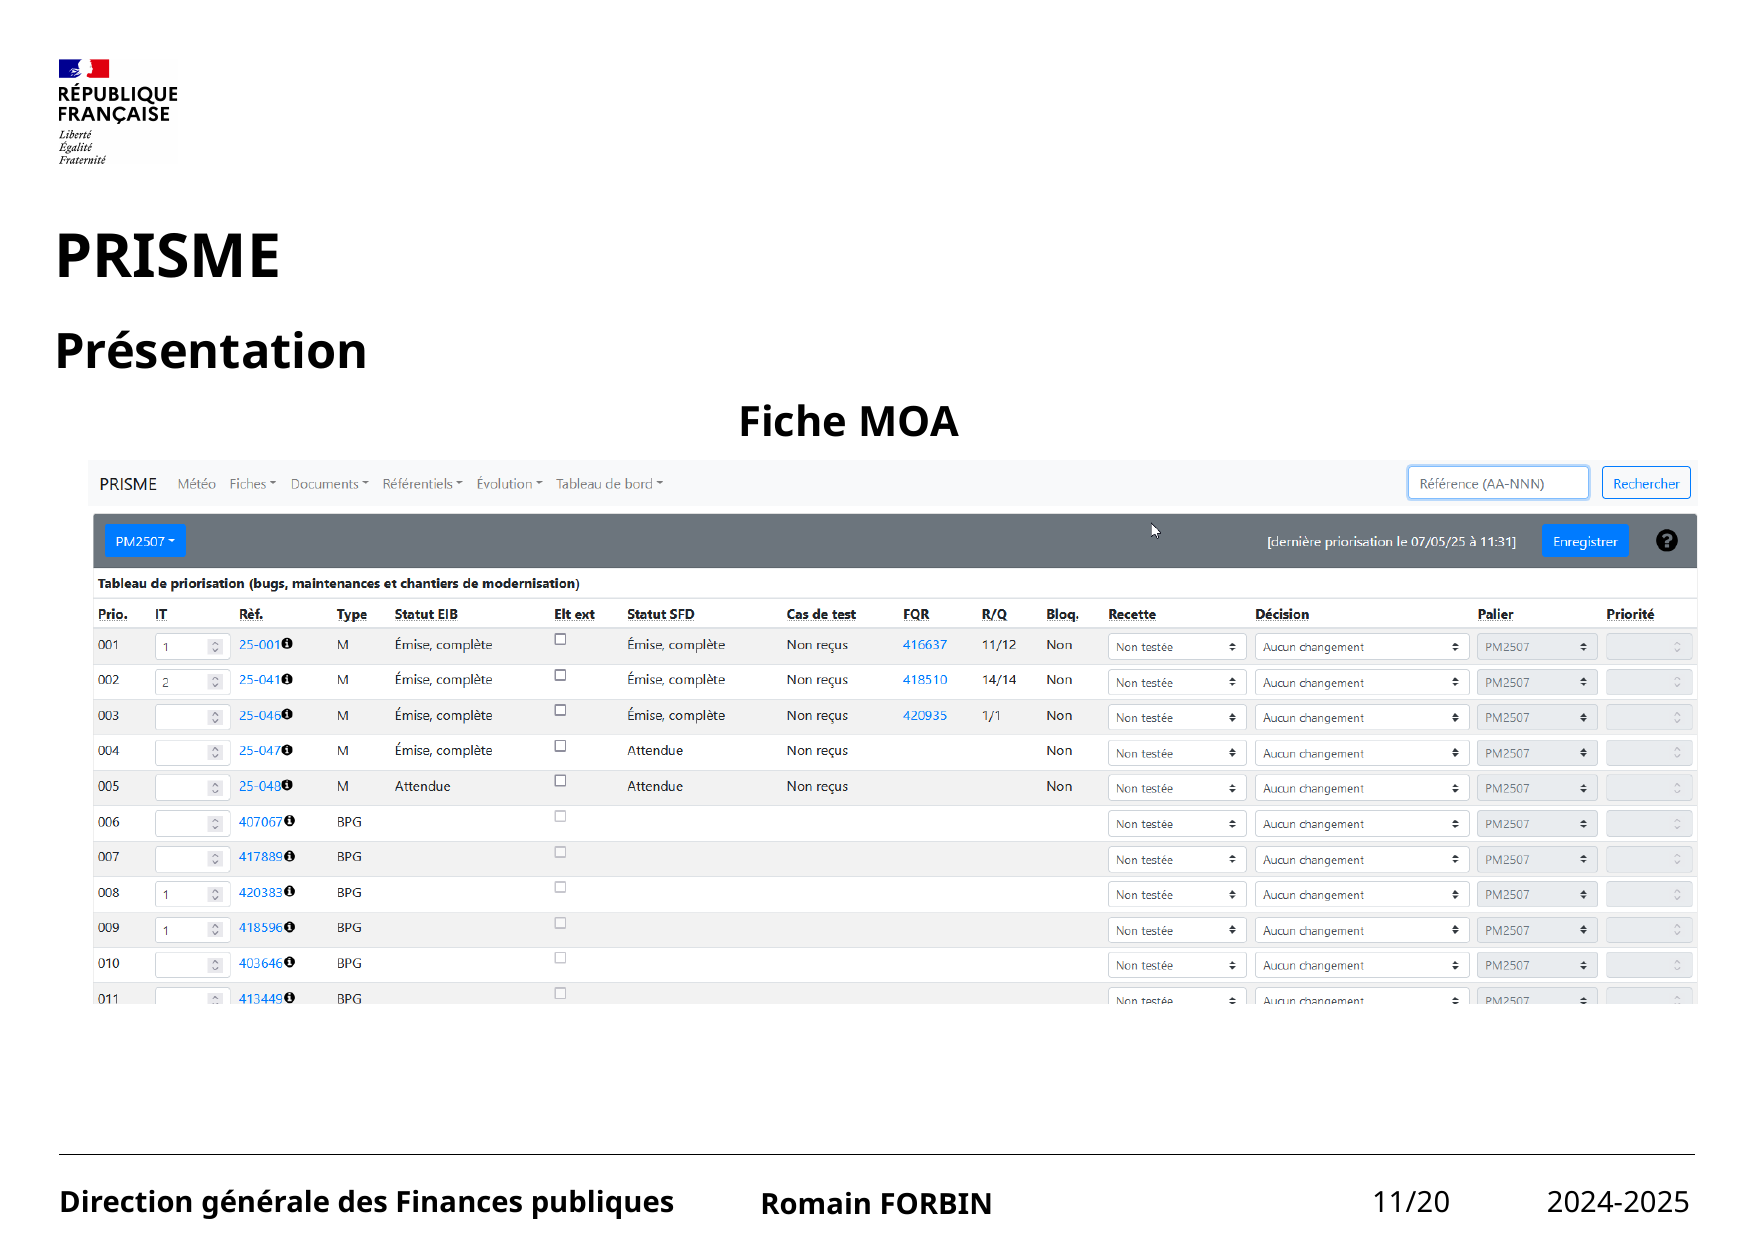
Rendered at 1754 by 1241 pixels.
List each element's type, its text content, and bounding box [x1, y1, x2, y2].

picture [59, 59, 178, 164]
list PRISME Présentation [54, 212, 1447, 384]
picture [88, 460, 1698, 1004]
text_box Fiche MOA [738, 392, 977, 443]
